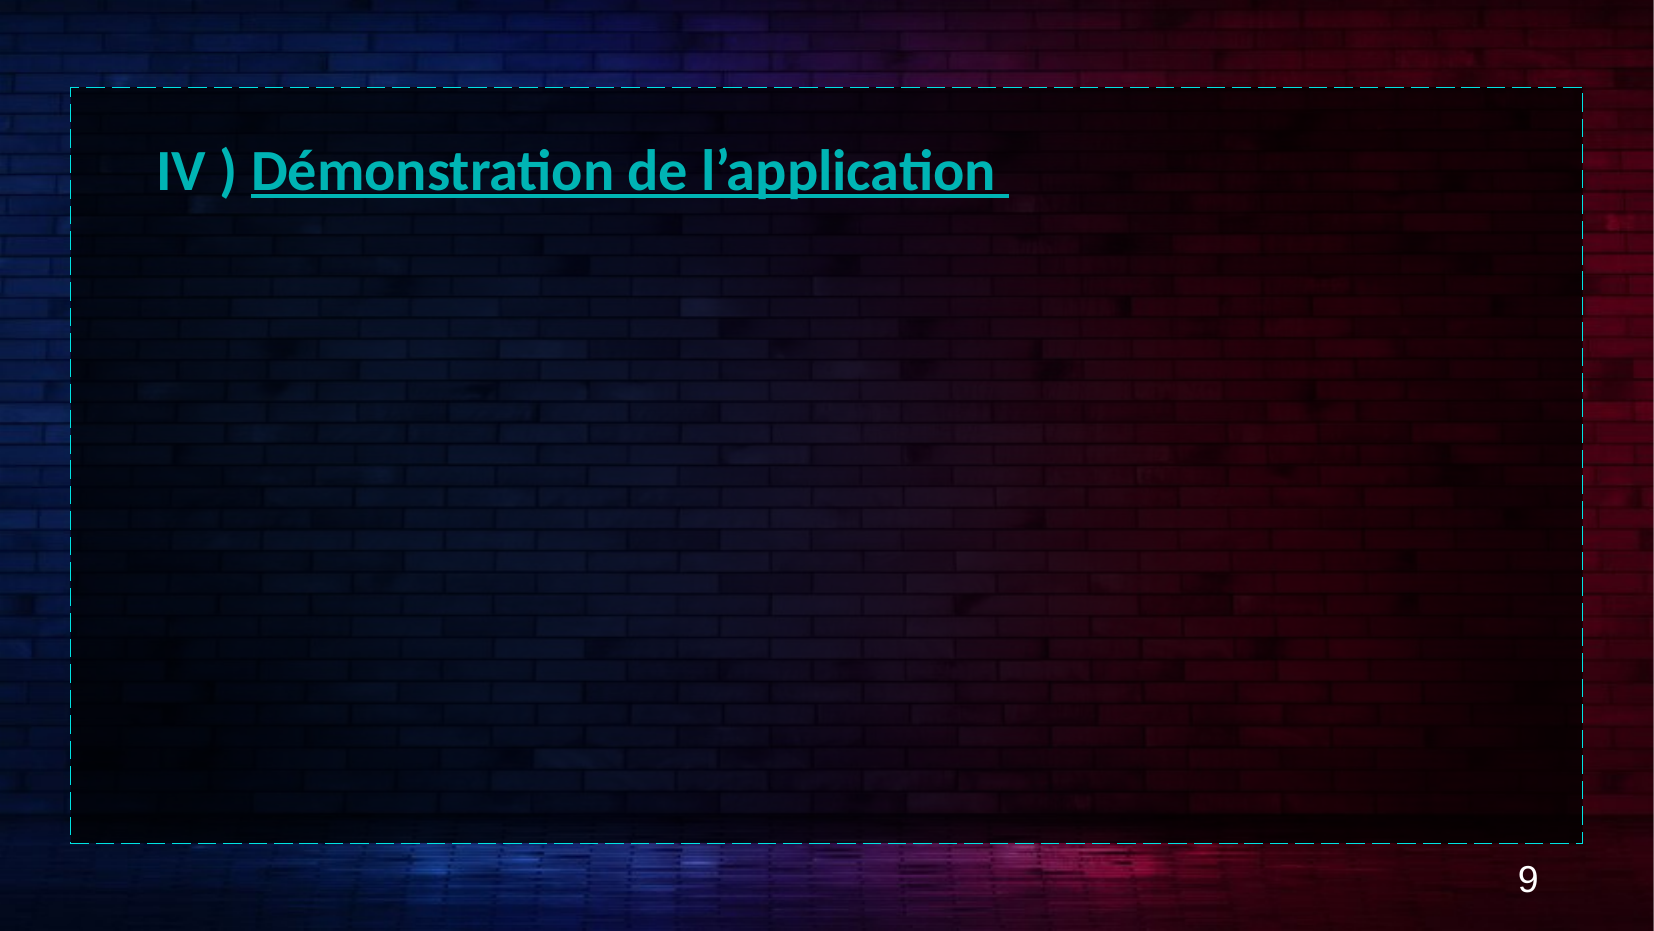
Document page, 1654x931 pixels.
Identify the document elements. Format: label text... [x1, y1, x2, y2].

picture [0, 0, 1654, 931]
text_box [70, 87, 1583, 844]
text_box IV ) Démonstration de l’application [141, 139, 1063, 330]
